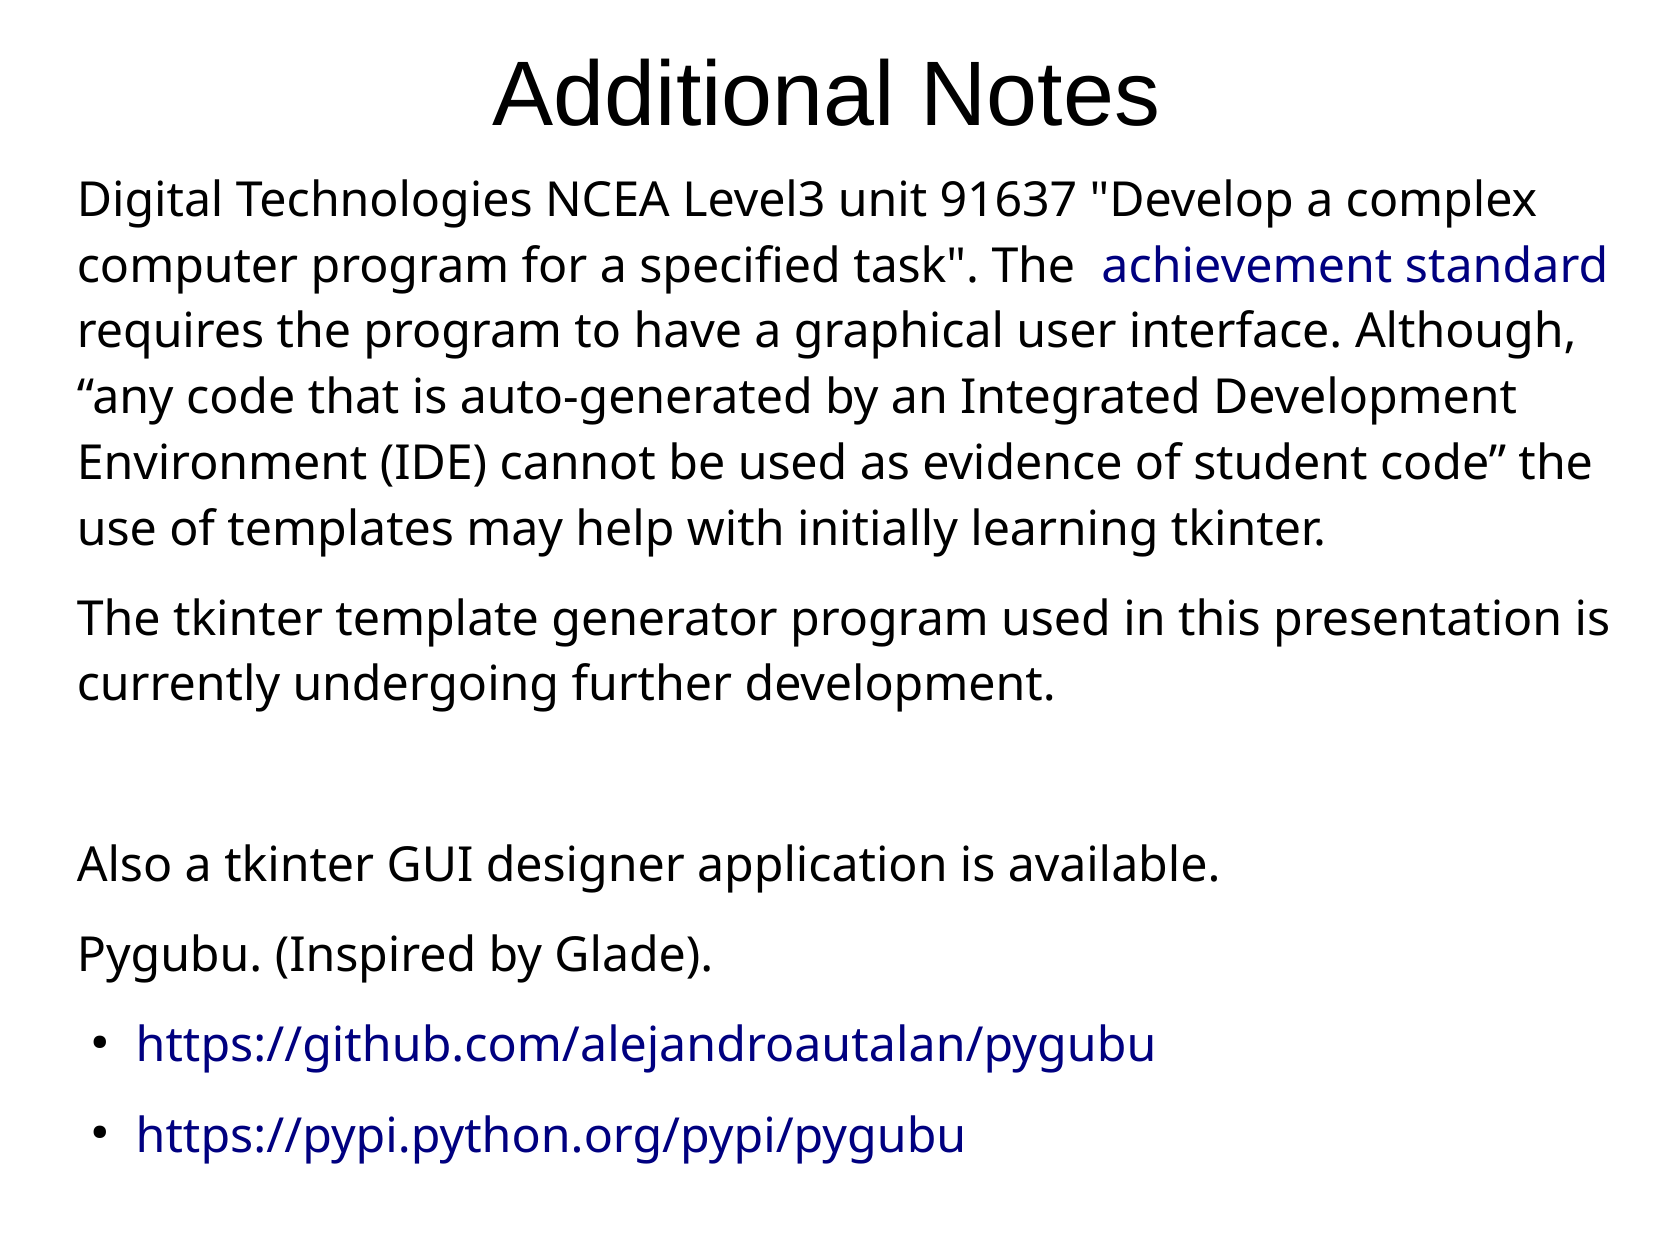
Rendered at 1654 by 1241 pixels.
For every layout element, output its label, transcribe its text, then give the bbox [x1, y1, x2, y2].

list Digital Technologies NCEA Level3 unit 91637 "Develop a complex computer program for a specified task". The achievement standard requires the program to have a graphical user interface. Although, “any code that is auto-generated by an Integrated Development Environment (IDE) cannot be used as evidence of student code” the use of templates may help with initially learning tkinter. The tkinter template generator program used in this presentation is currently undergoing further development. Also a tkinter GUI designer application is available. Pygubu. (Inspired by Glade). https://github.com/alejandroautalan/pygubu https://pypi.python.org/pypi/pygubu [76, 164, 1631, 1196]
title Additional Notes [82, 23, 1571, 164]
